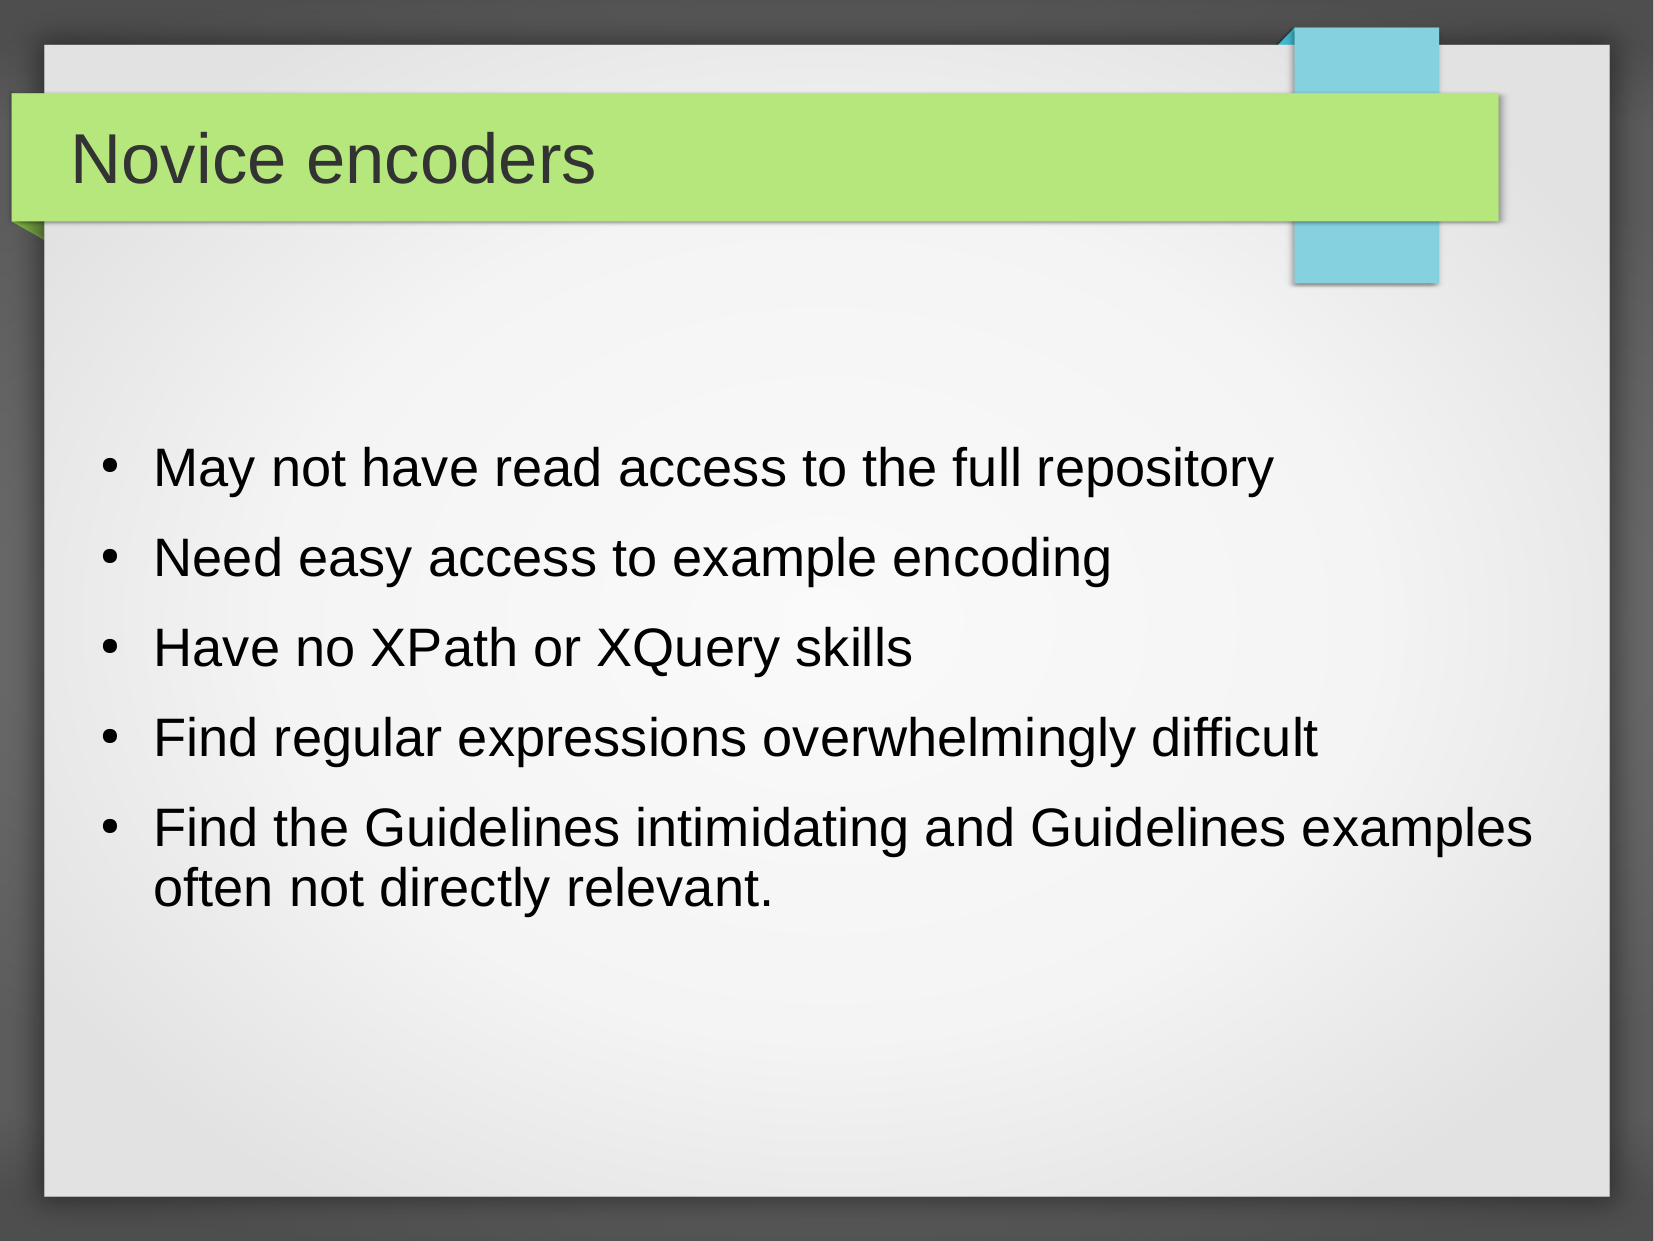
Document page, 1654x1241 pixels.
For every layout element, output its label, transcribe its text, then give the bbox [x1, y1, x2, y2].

picture [0, 0, 1654, 1241]
title Novice encoders [70, 106, 1229, 213]
list May not have read access to the full repository Need easy access to example encoding Have no XPath or XQuery skills Find regular expressions overwhelmingly difficult Find the Guidelines intimidating and Guidelines examples often not directly relevant. [82, 437, 1538, 1063]
